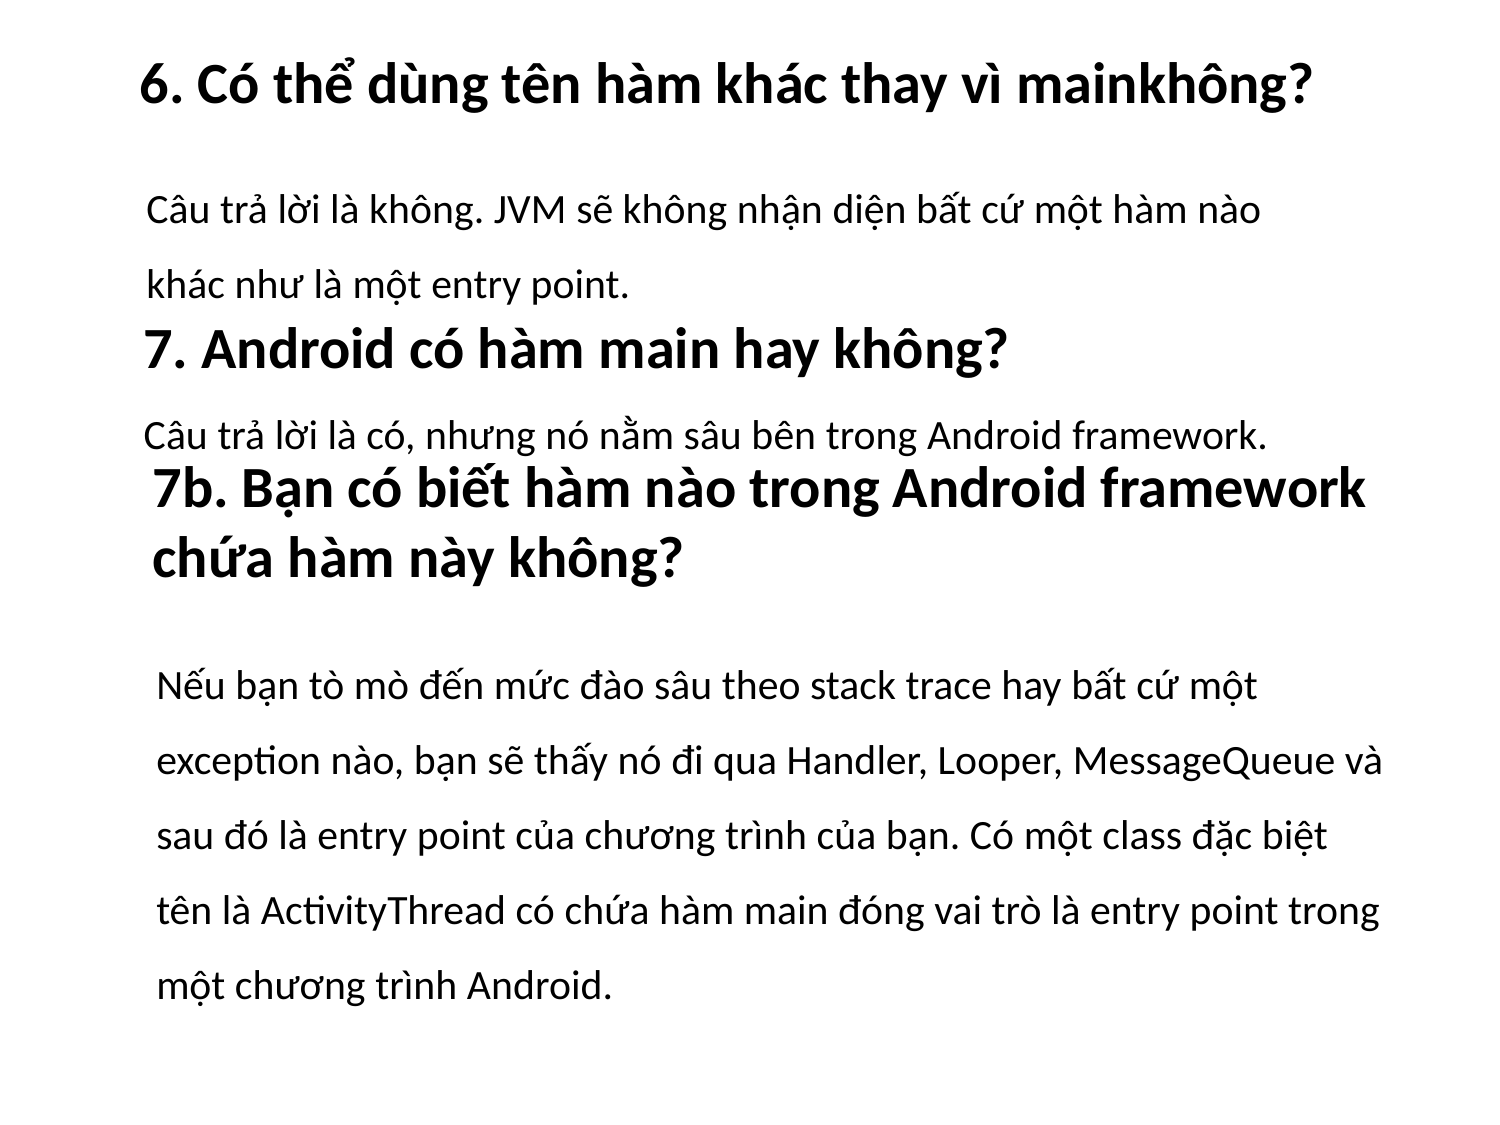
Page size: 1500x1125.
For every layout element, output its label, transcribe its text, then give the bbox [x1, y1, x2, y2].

subtitle Câu trả lời là không. JVM sẽ không nhận diện bất cứ một hàm nào khác như là một entry point. [131, 149, 1357, 302]
text_box Câu trả lời là có, nhưng nó nằm sâu bên trong Android framework. [128, 375, 1386, 464]
text_box Nếu bạn tò mò đến mức đào sâu theo stack trace hay bất cứ một exception nào, bạn sẽ thấy nó đi qua Handler, Looper, MessageQueue và sau đó là entry point của chương trình của bạn. Có một class đặc biệt tên là ActivityThread có chứa hàm main đóng vai trò là entry point trong một chương trình Android. [141, 624, 1399, 1075]
title 6. Có thể dùng tên hàm khác thay vì mainkhông? [125, 37, 1400, 150]
text_box 7. Android có hàm main hay không? [128, 302, 1404, 388]
text_box 7b. Bạn có biết hàm nào trong Android framework chứa hàm này không? [137, 462, 1413, 577]
